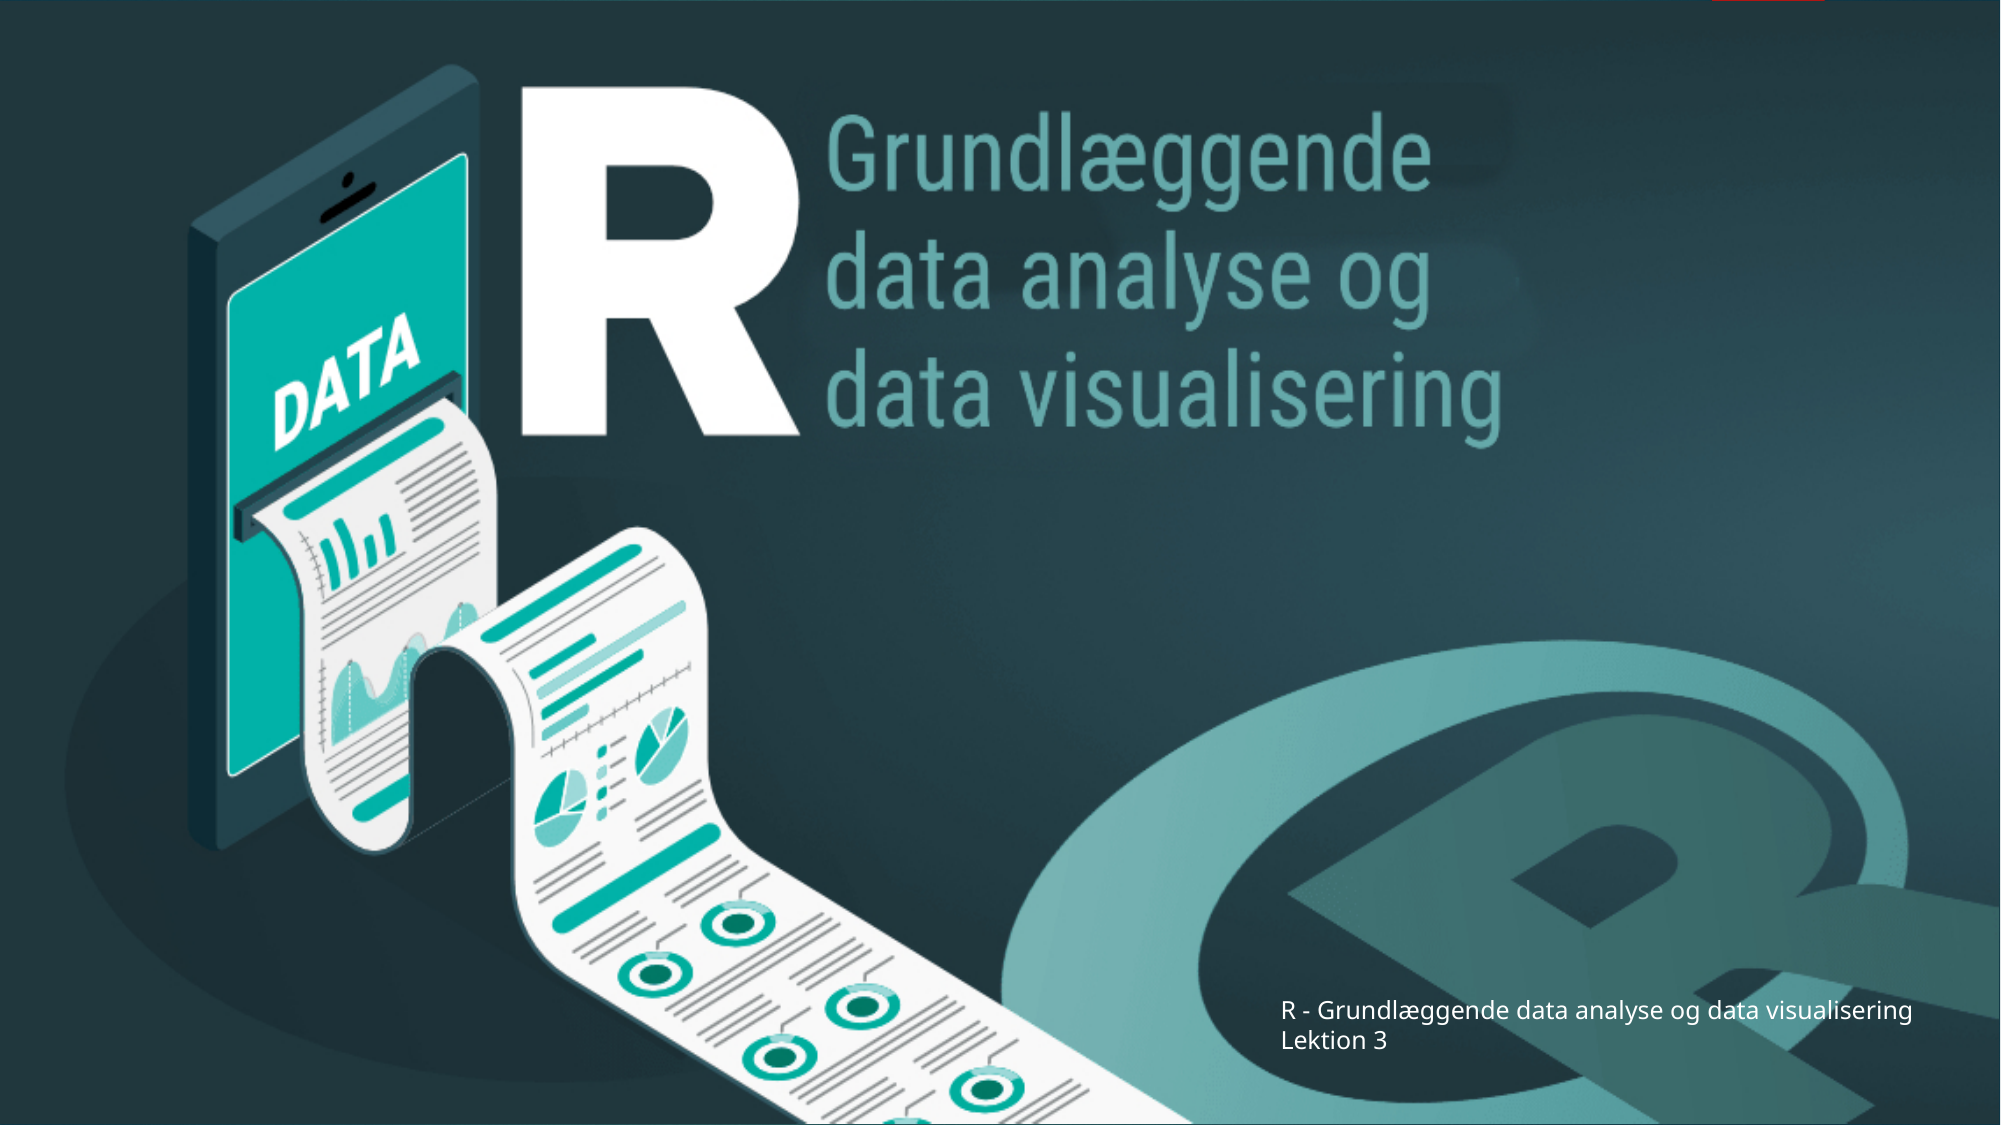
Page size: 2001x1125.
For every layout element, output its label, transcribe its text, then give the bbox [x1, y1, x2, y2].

picture [0, 0, 2001, 1125]
text_box R - Grundlæggende data analyse og data visualisering Lektion 3 [1265, 987, 1974, 1062]
